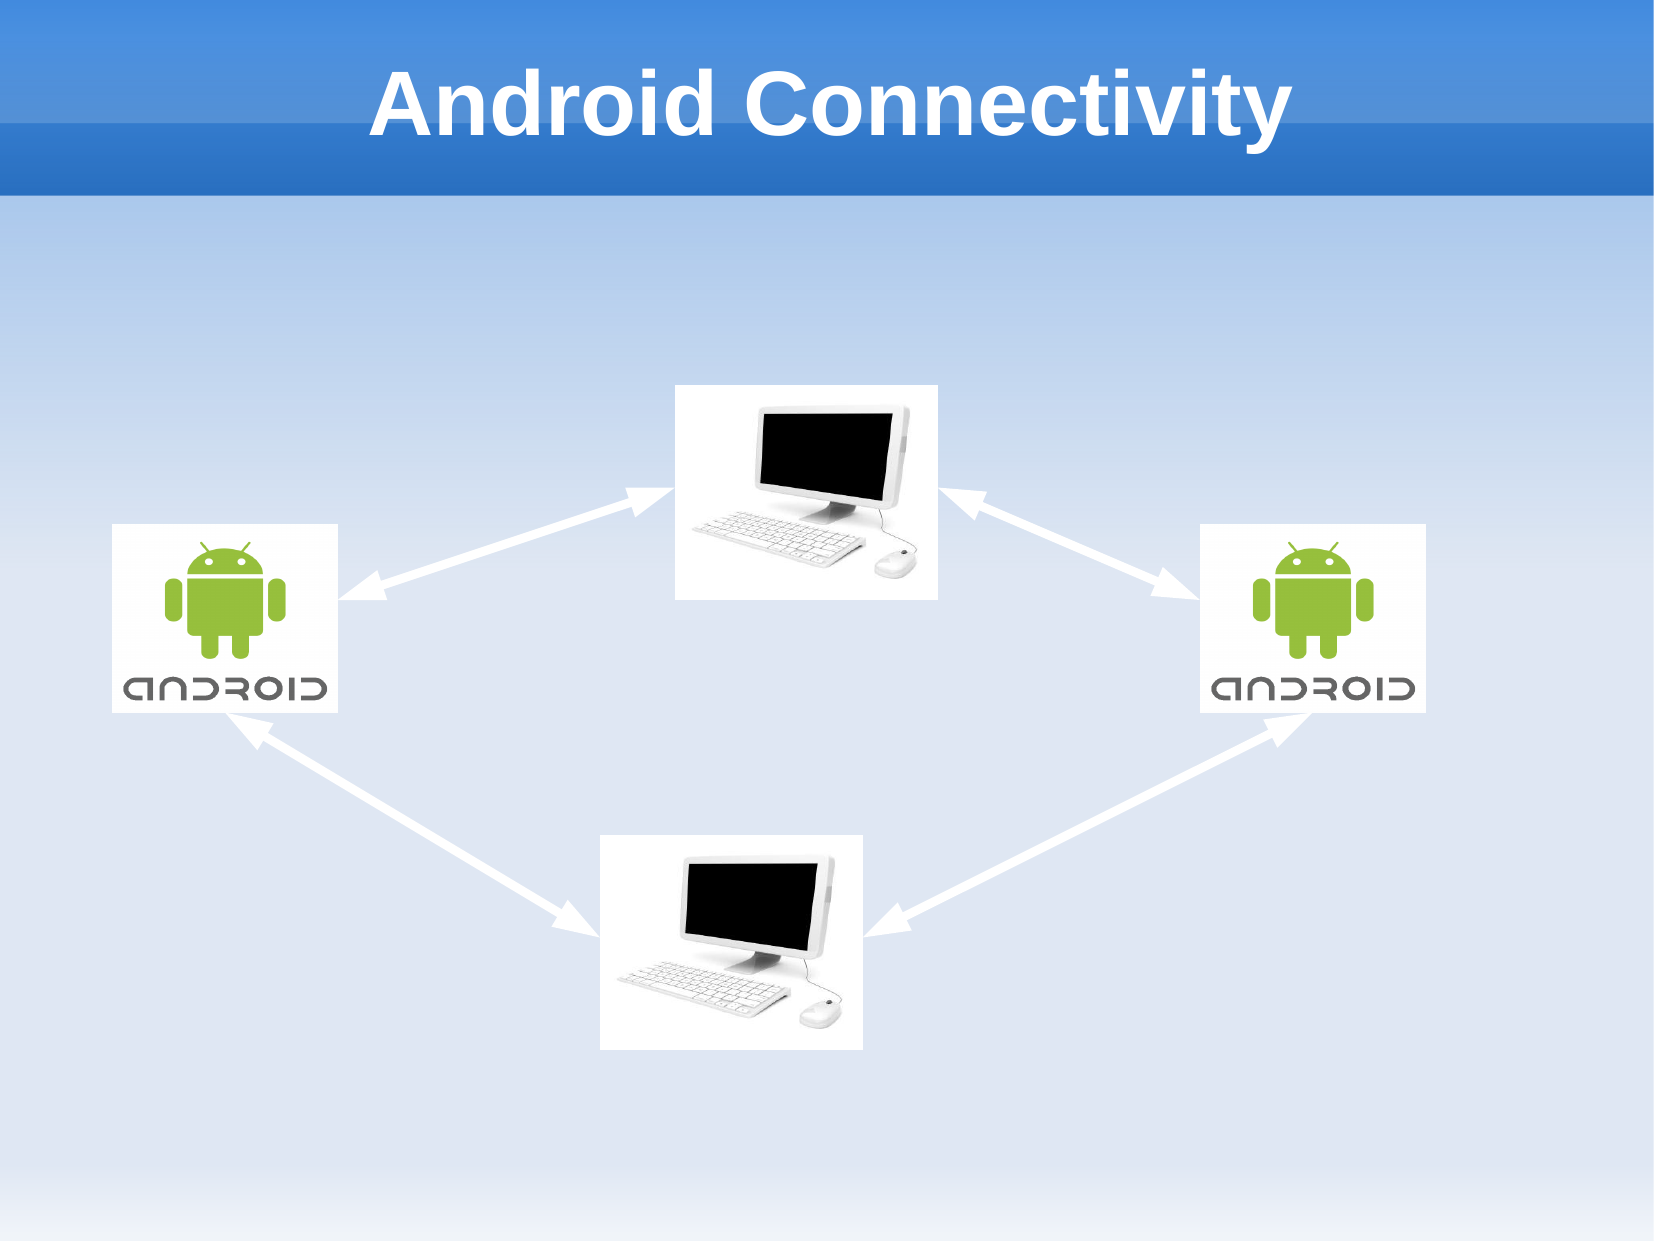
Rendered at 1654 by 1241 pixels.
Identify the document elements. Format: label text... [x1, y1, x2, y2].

title Android Connectivity [86, 0, 1576, 208]
list [75, 300, 1564, 1119]
picture [0, 0, 1654, 1241]
